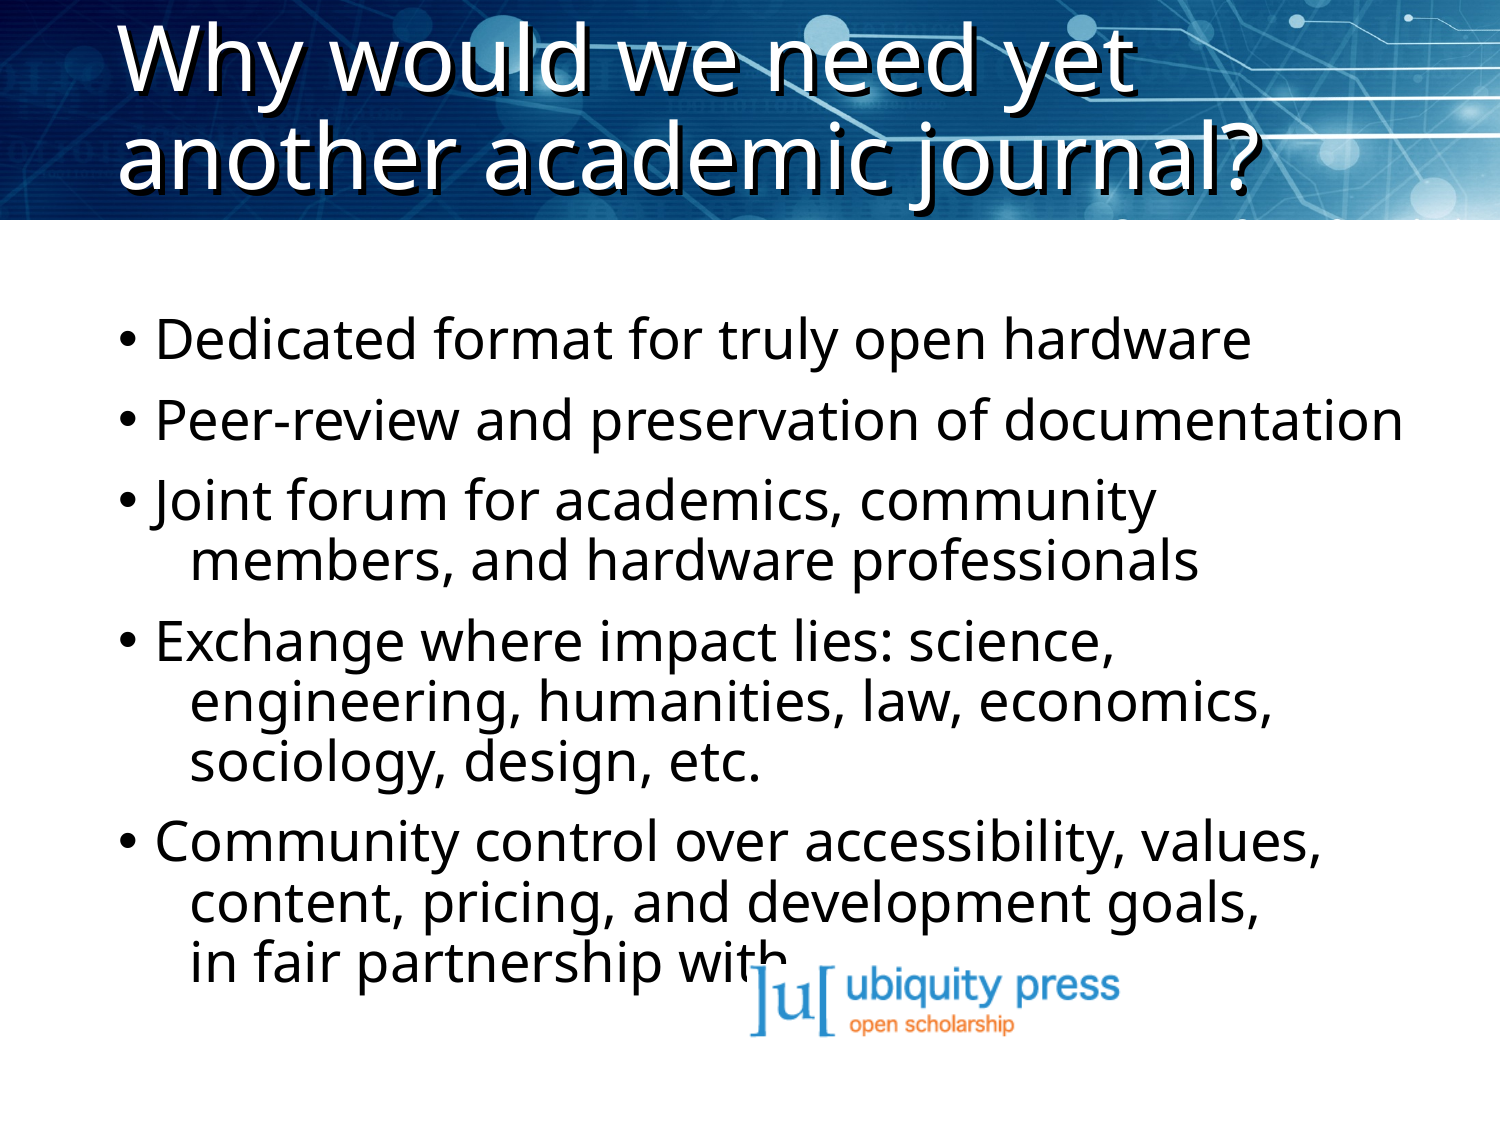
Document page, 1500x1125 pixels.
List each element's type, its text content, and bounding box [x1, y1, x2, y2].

title Why would we need yet another academic journal? [101, 2, 1395, 220]
list Dedicated format for truly open hardware Peer-review and preservation of documentation Joint forum for academics, community members, and hardware professionals Exchange where impact lies: science, engineering, humanities, law, economics, sociology, design, etc. Community control over accessibility, values, content, pricing, and development goals, in fair partnership with [103, 304, 1436, 1039]
picture [747, 964, 1123, 1039]
